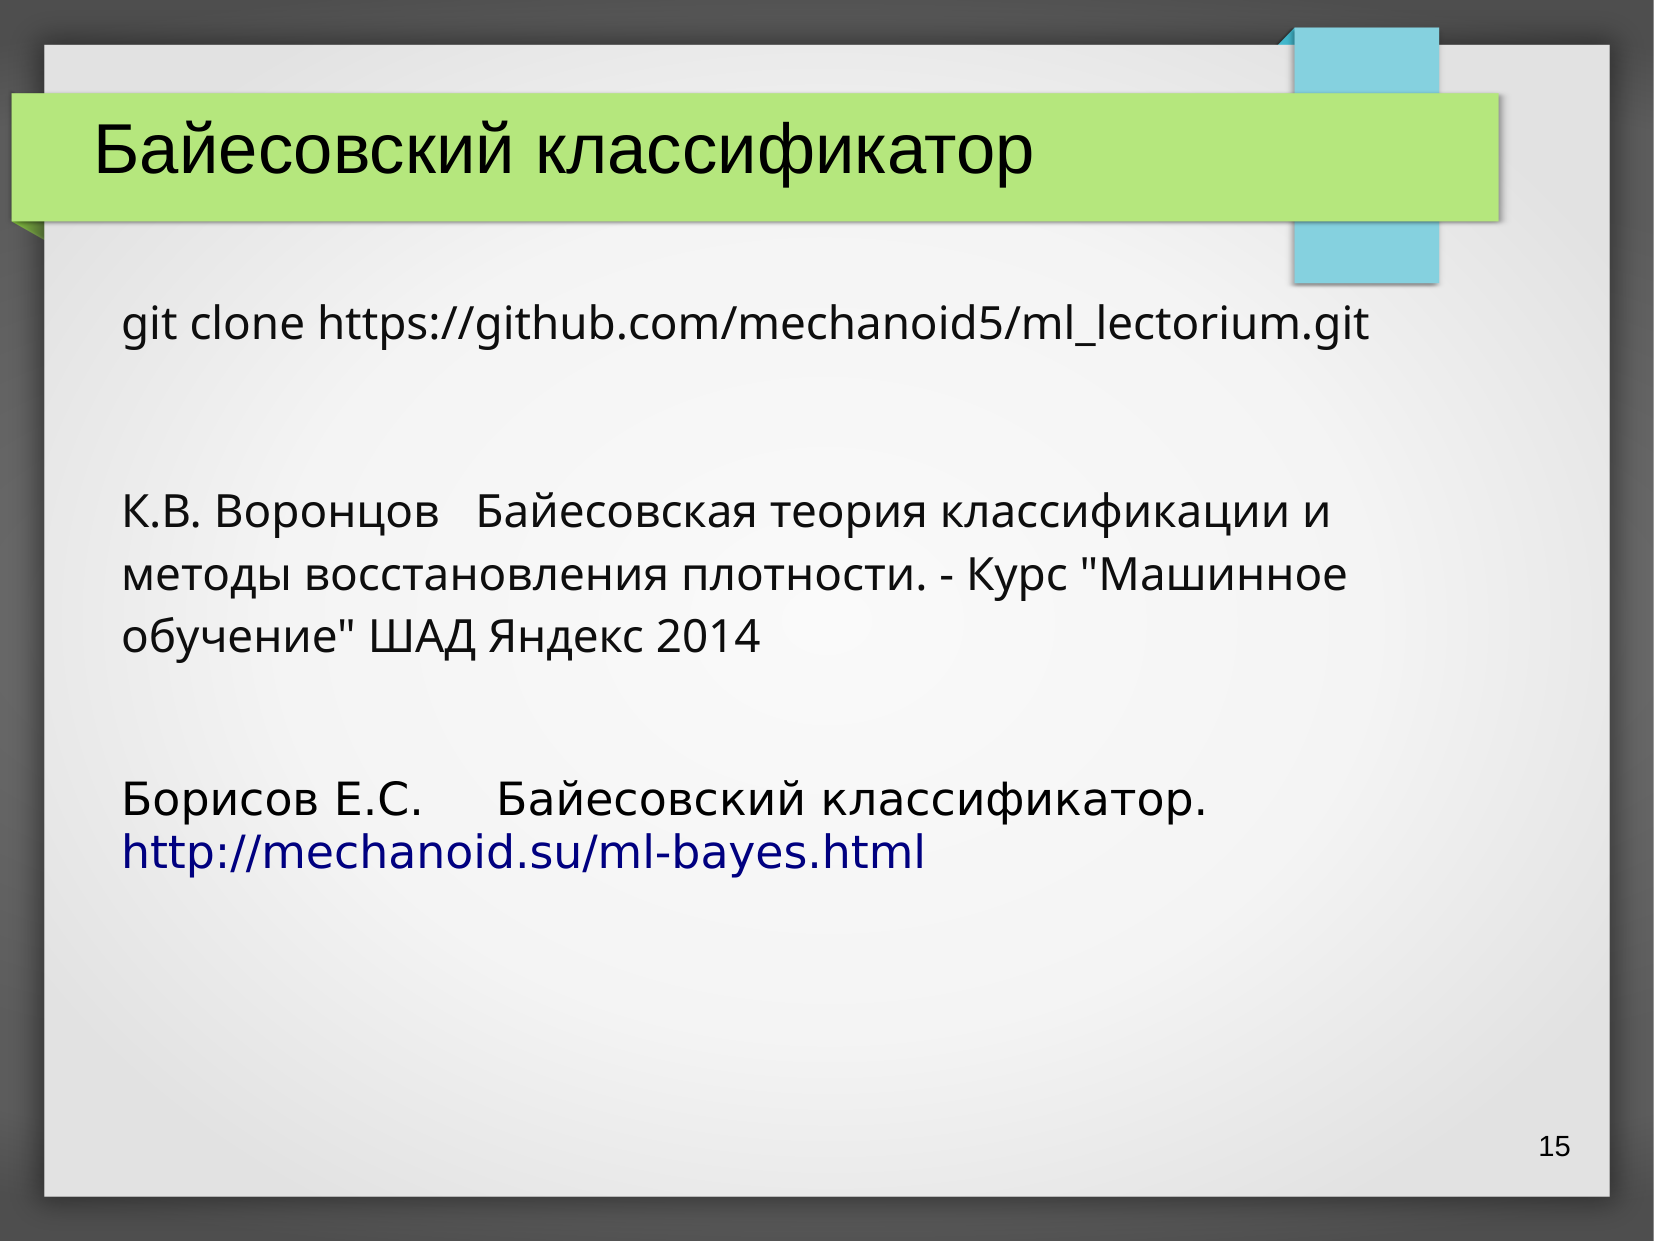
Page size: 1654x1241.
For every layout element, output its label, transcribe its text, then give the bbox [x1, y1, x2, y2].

text_box git clone https://github.com/mechanoid5/ml_lectorium.git К.В. Воронцов Байесовская теория классификации и методы восстановления плотности. - Курс "Машинное обучение" ШАД Яндекс 2014 Борисов Е.С. Байесовский классификатор. http://mechanoid.su/ml-bayes.html [106, 283, 1489, 886]
picture [0, 0, 1654, 1241]
title Байесовский классификатор [93, 108, 1452, 190]
